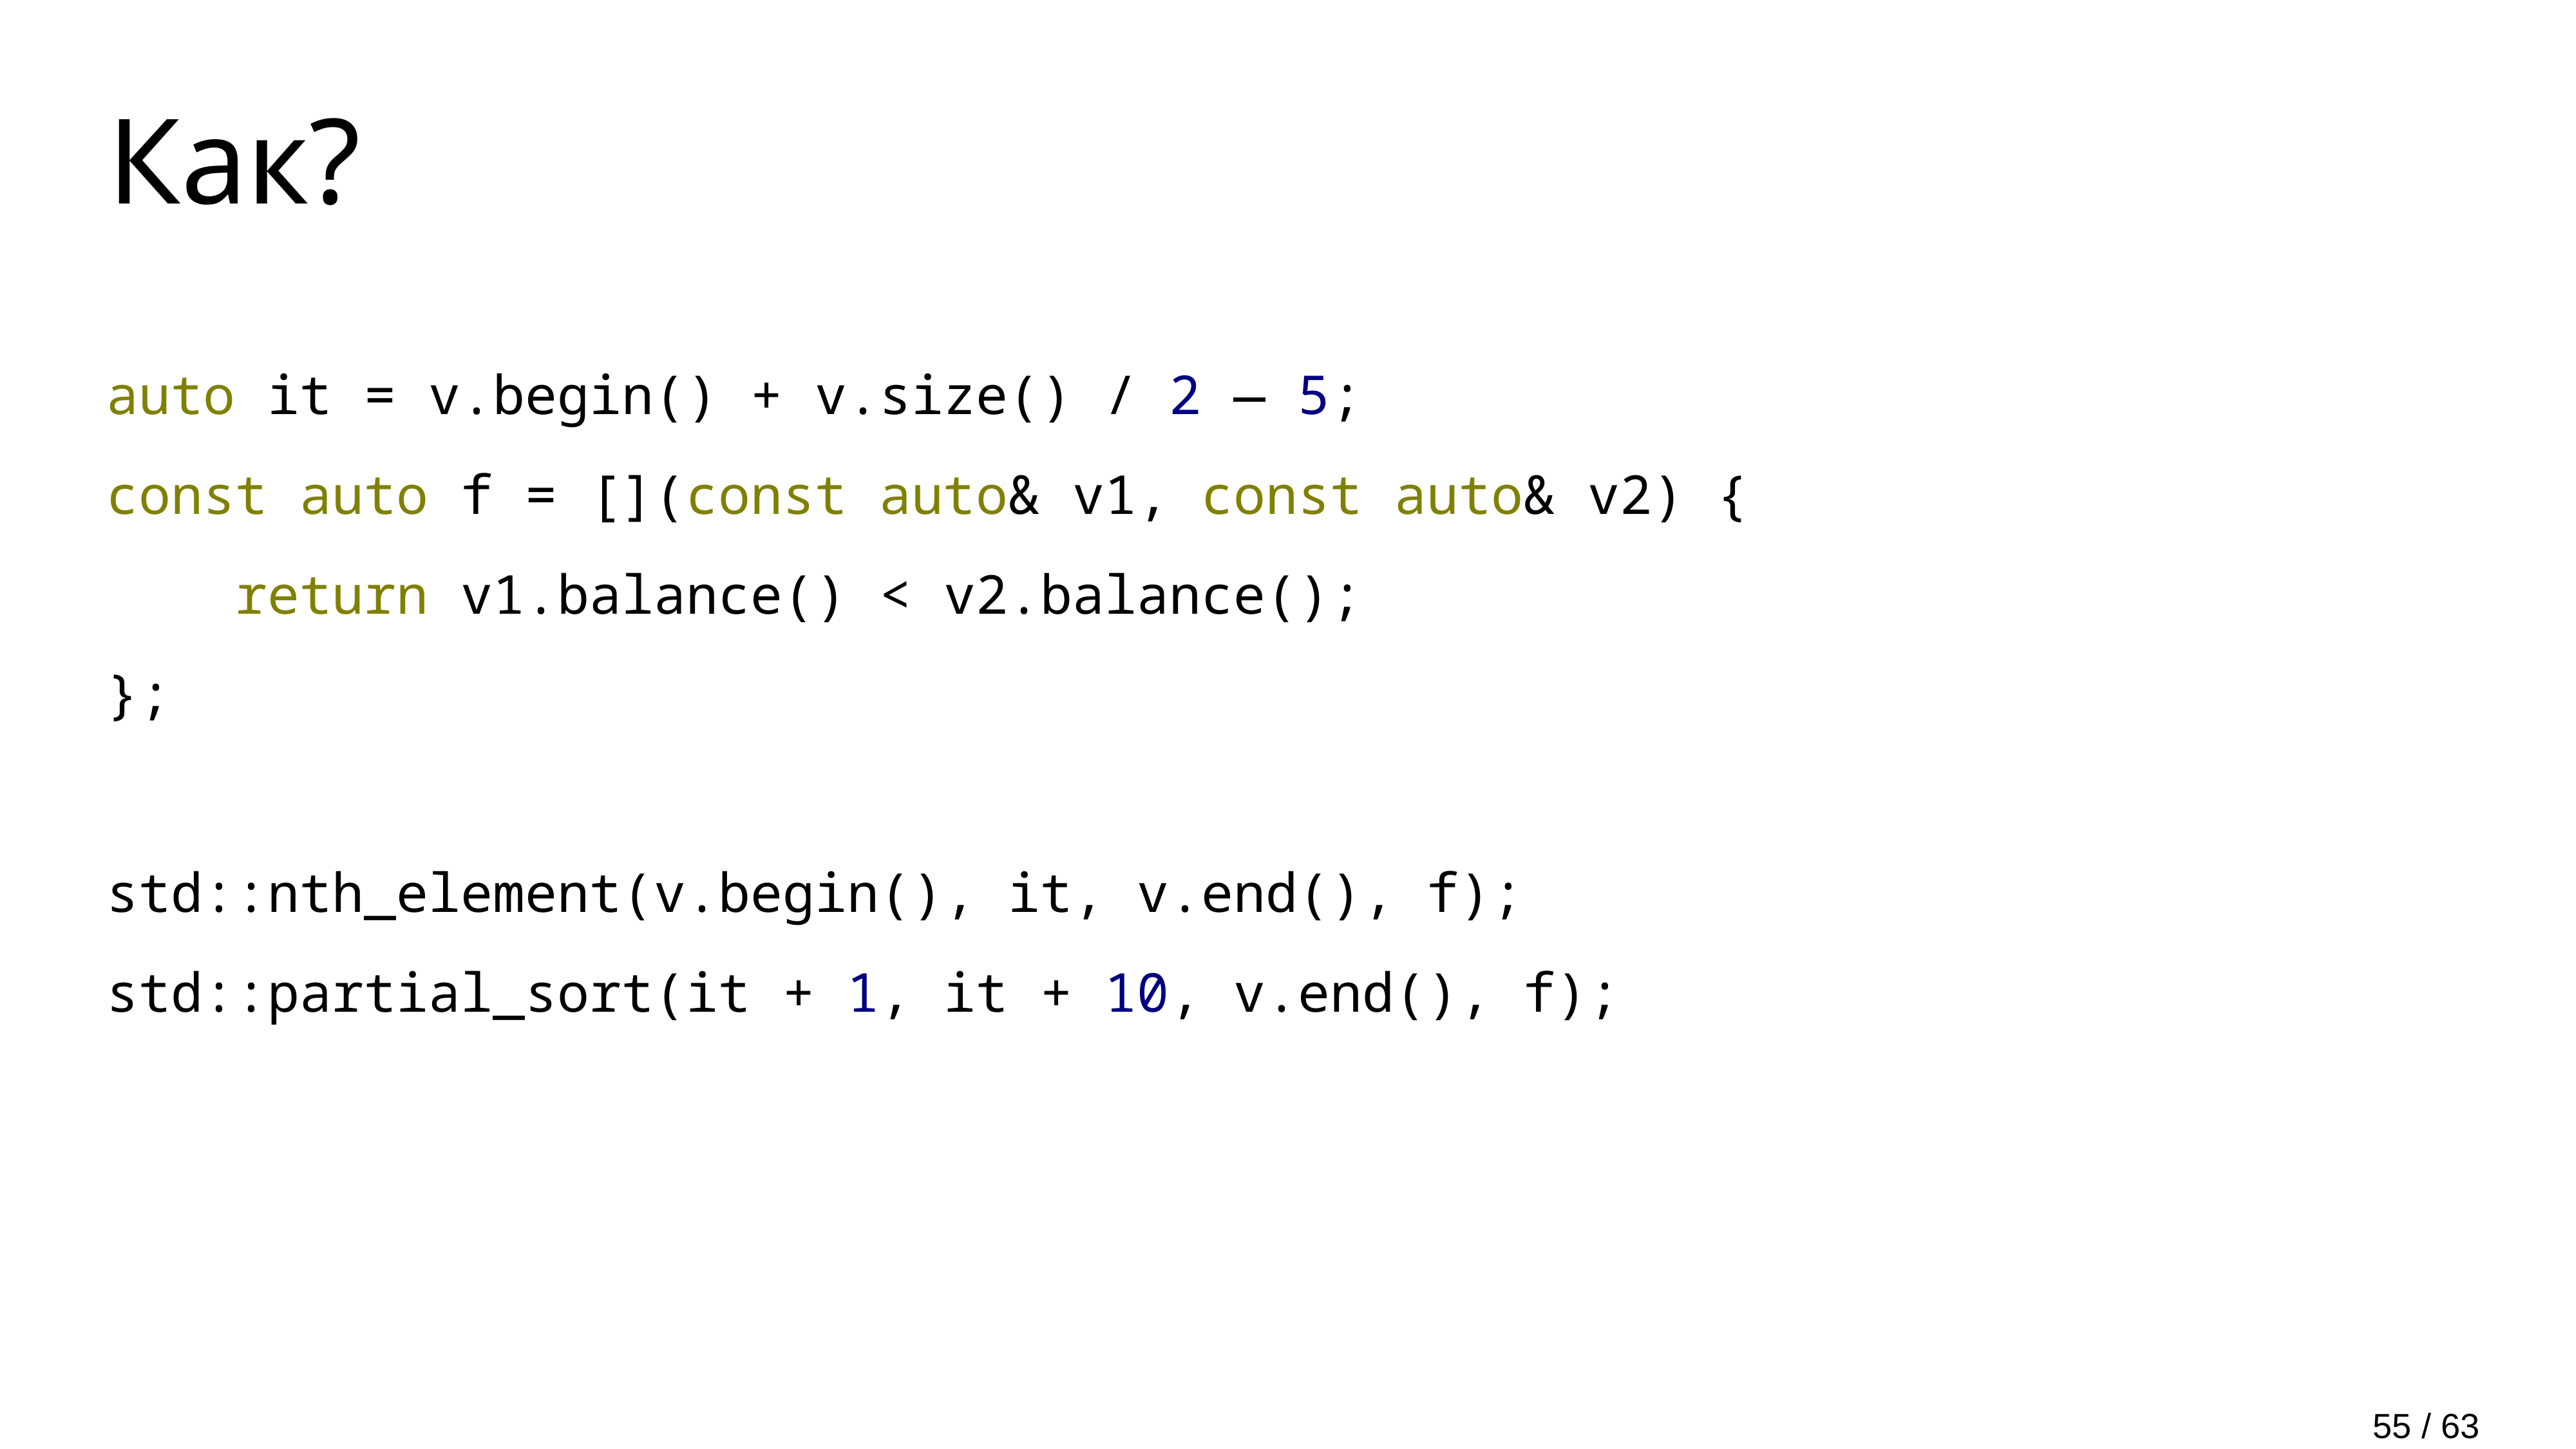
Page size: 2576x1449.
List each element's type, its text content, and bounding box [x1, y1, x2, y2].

title Как? [108, 80, 2468, 242]
text_box <number> / 63 [2363, 1402, 2576, 1449]
list auto it = v.begin() + v.size() / 2 — 5; const auto f = [](const auto& v1, const auto& v2) { return v1.balance() < v2.balance(); }; std::nth_element(v.begin(), it, v.end(), f); std::partial_sort(it + 1, it + 10, v.end(), f); [0, 295, 2576, 1449]
